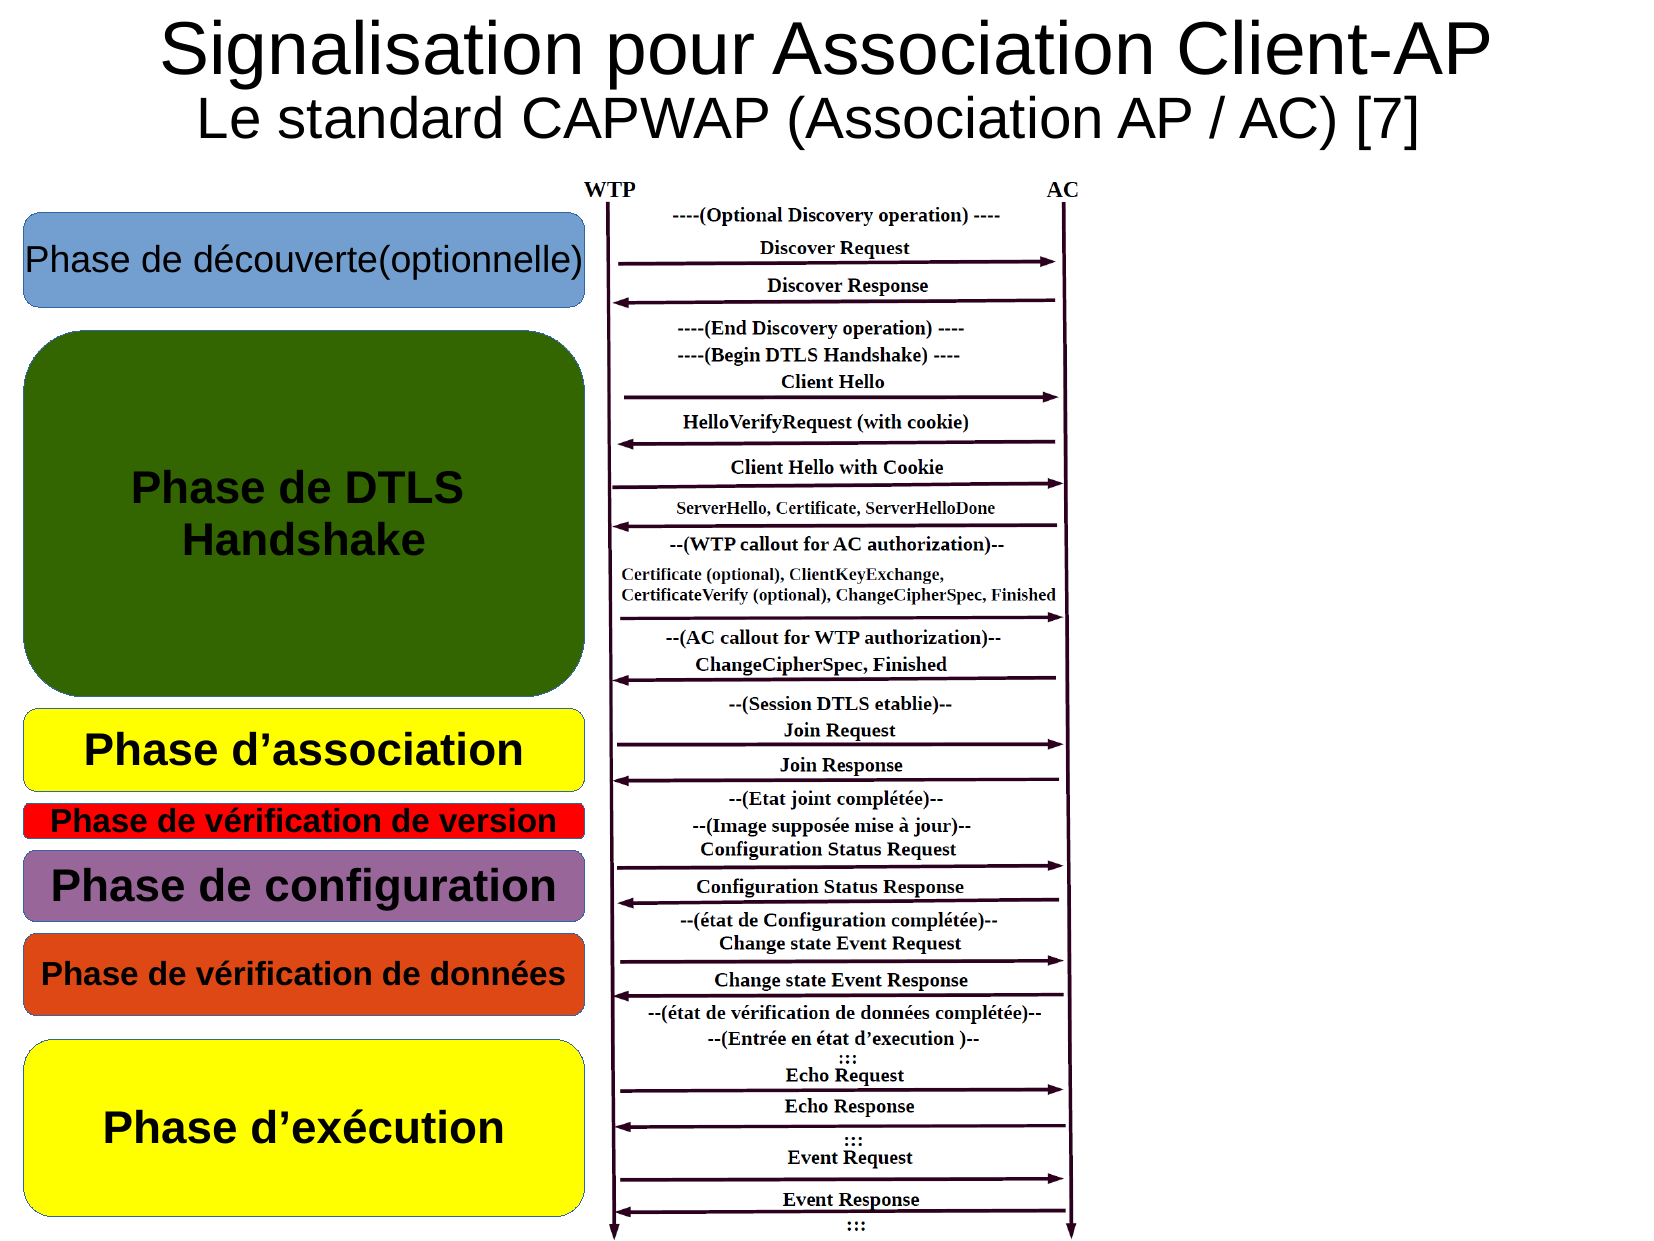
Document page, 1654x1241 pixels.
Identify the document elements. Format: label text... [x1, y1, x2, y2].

picture [584, 177, 1100, 1241]
text_box Phase de découverte(optionnelle) [23, 212, 585, 308]
text_box Phase d’exécution [23, 1039, 585, 1217]
text_box Phase de vérification de données [23, 933, 585, 1016]
text_box Phase d’association [23, 708, 585, 792]
title Le standard CAPWAP (Association AP / AC) [7] [188, 70, 1430, 166]
title Signalisation pour Association Client-AP [82, 2, 1571, 95]
text_box Phase de DTLS Handshake [23, 330, 585, 697]
text_box Phase de vérification de version [23, 803, 585, 839]
text_box Phase de configuration [23, 850, 585, 922]
